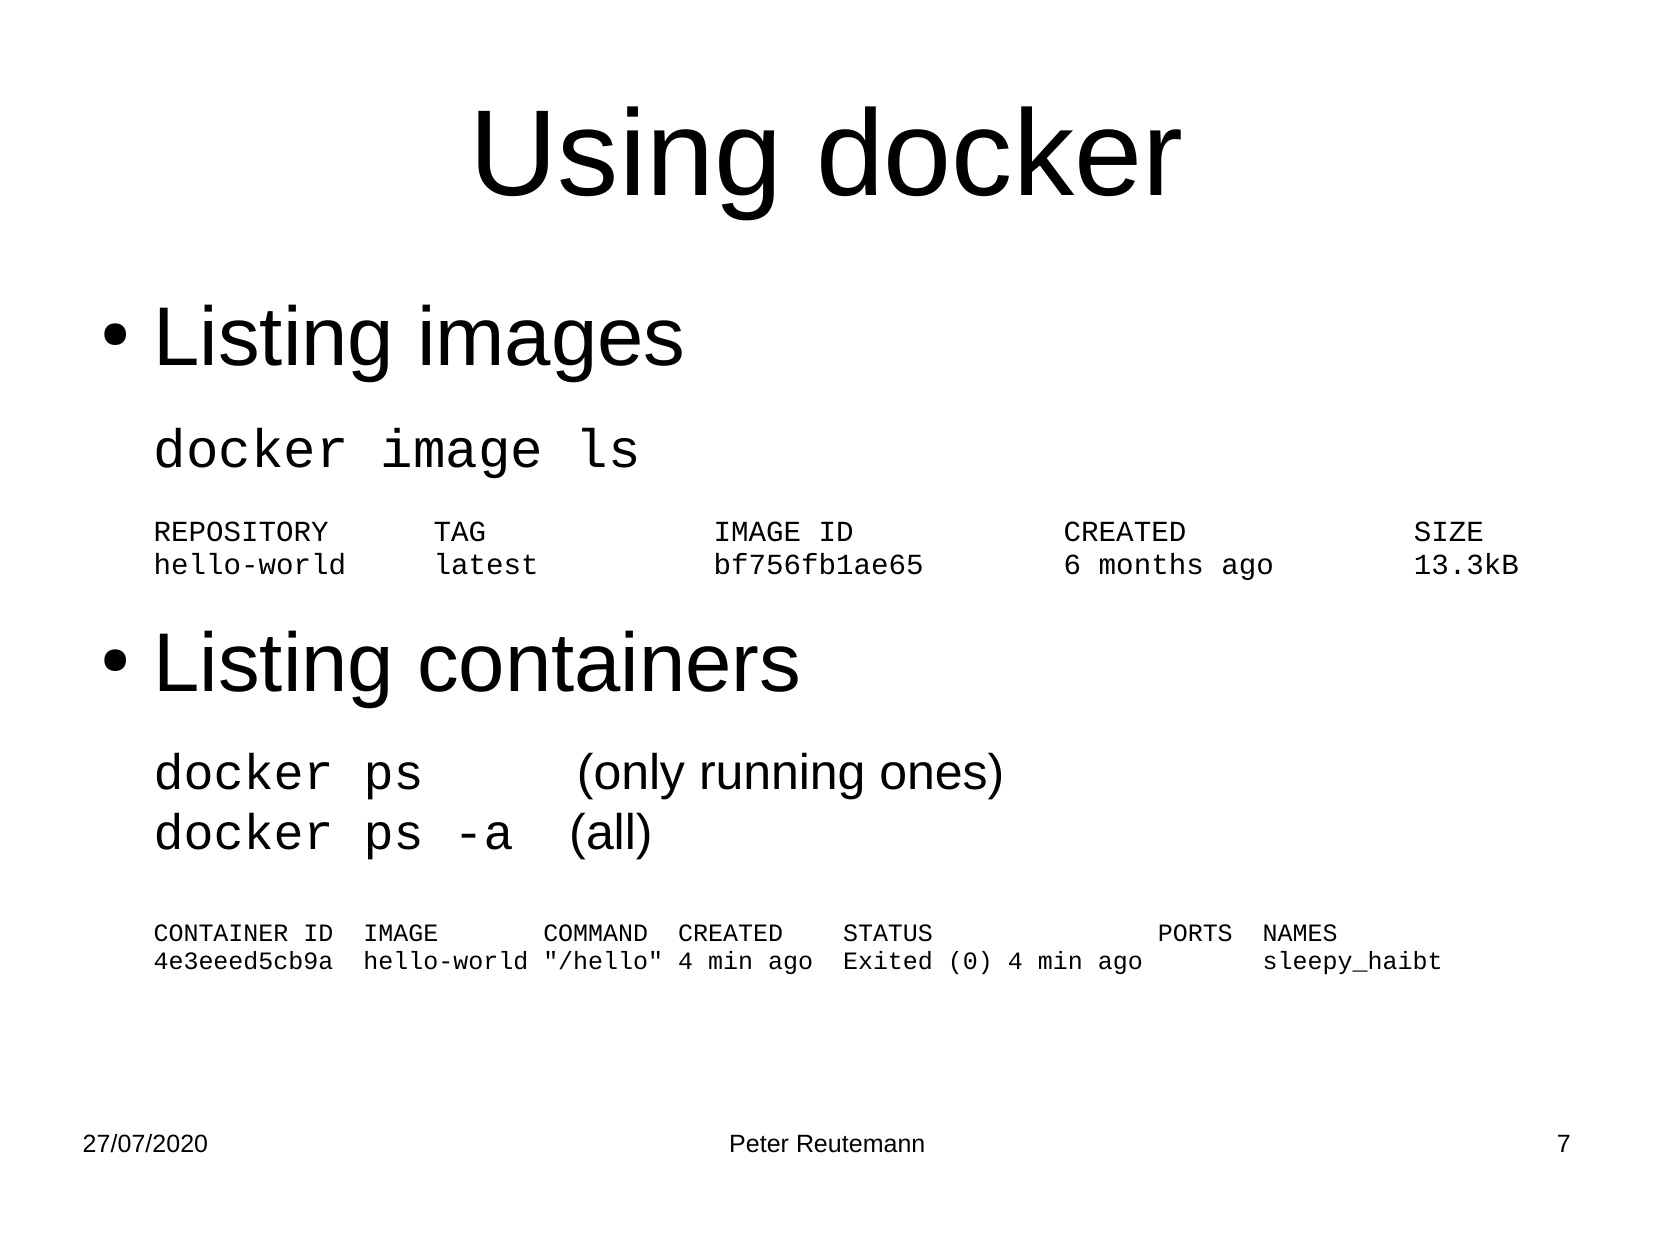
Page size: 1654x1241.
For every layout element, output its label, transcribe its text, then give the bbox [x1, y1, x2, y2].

list Listing images docker image ls REPOSITORY TAG IMAGE ID CREATED SIZE hello-world latest bf756fb1ae65 6 months ago 13.3kB Listing containers docker ps (only running ones) docker ps -a (all) CONTAINER ID IMAGE COMMAND CREATED STATUS PORTS NAMES 4e3eeed5cb9a hello-world "/hello" 4 min ago Exited (0) 4 min ago sleepy_haibt [82, 290, 1571, 1010]
title Using docker [82, 49, 1571, 257]
